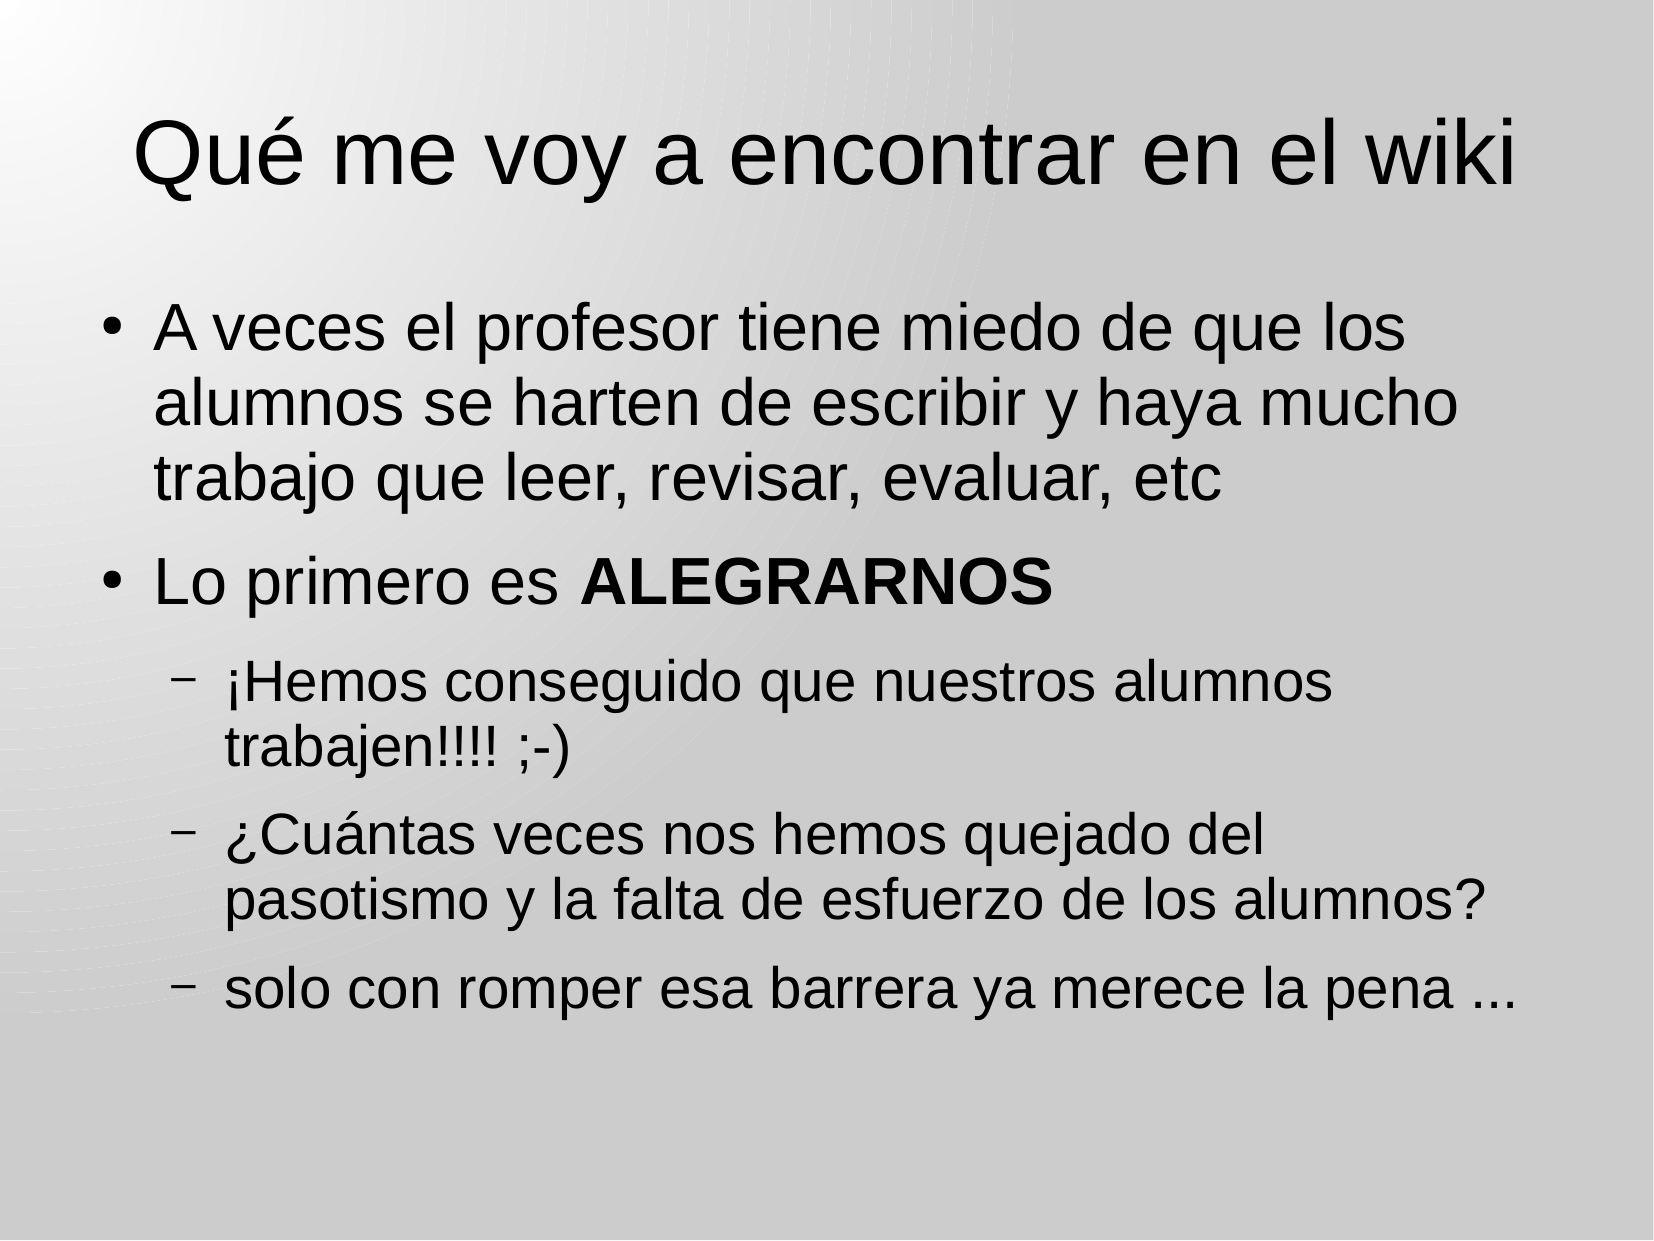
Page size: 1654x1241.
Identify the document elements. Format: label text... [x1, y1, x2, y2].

list A veces el profesor tiene miedo de que los alumnos se harten de escribir y haya mucho trabajo que leer, revisar, evaluar, etc Lo primero es ALEGRARNOS ¡Hemos conseguido que nuestros alumnos trabajen!!!! ;-) ¿Cuántas veces nos hemos quejado del pasotismo y la falta de esfuerzo de los alumnos? solo con romper esa barrera ya merece la pena ... [82, 290, 1538, 1109]
title Qué me voy a encontrar en el wiki [82, 49, 1571, 257]
